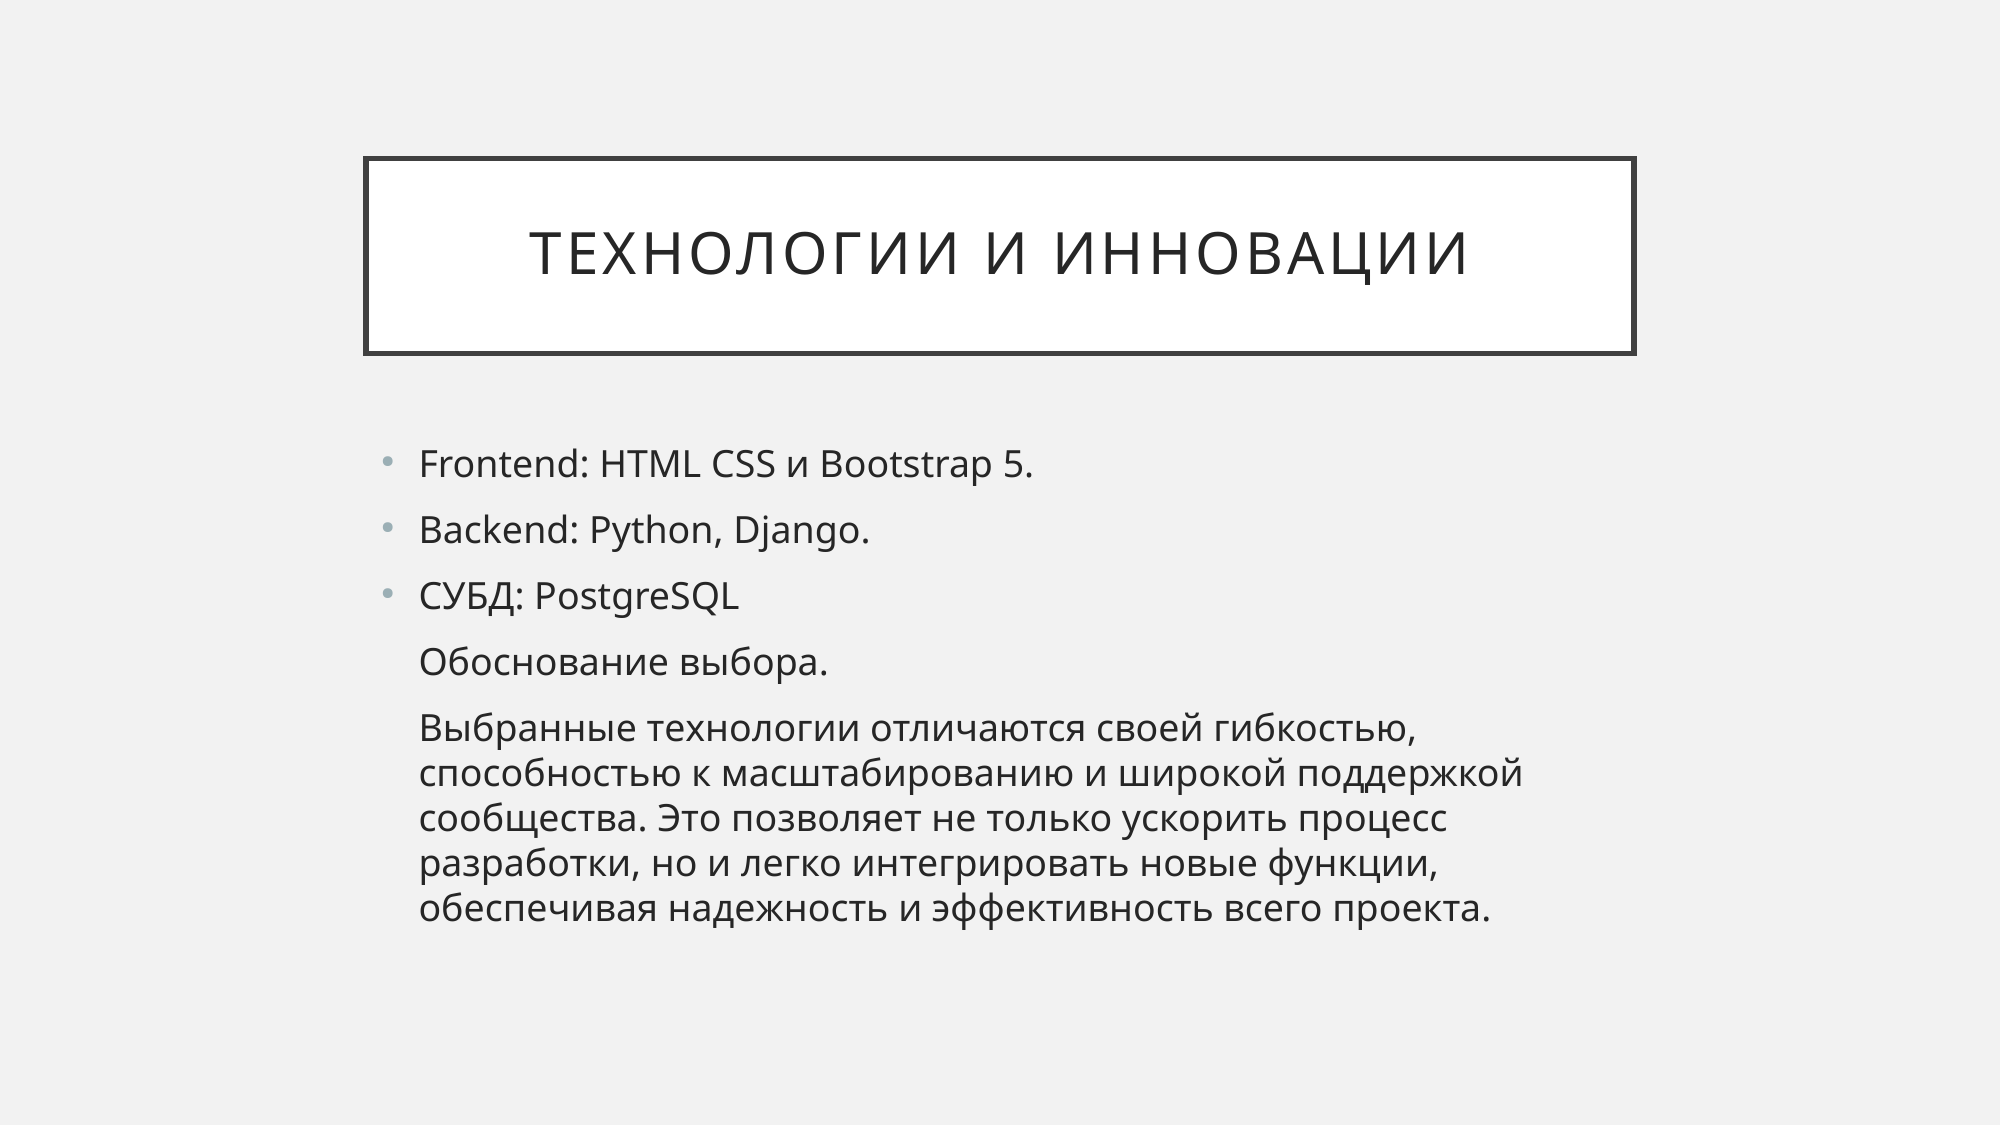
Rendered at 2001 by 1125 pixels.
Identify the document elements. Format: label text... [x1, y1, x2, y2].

title Технологии и инновации [366, 158, 1634, 354]
list Frontend: HTML CSS и Bootstrap 5. Backend: Python, Django. СУБД: PostgreSQL Обоснование выбора. Выбранные технологии отличаются своей гибкостью, способностью к масштабированию и широкой поддержкой сообщества. Это позволяет не только ускорить процесс разработки, но и легко интегрировать новые функции, обеспечивая надежность и эффективность всего проекта. [366, 432, 1634, 942]
